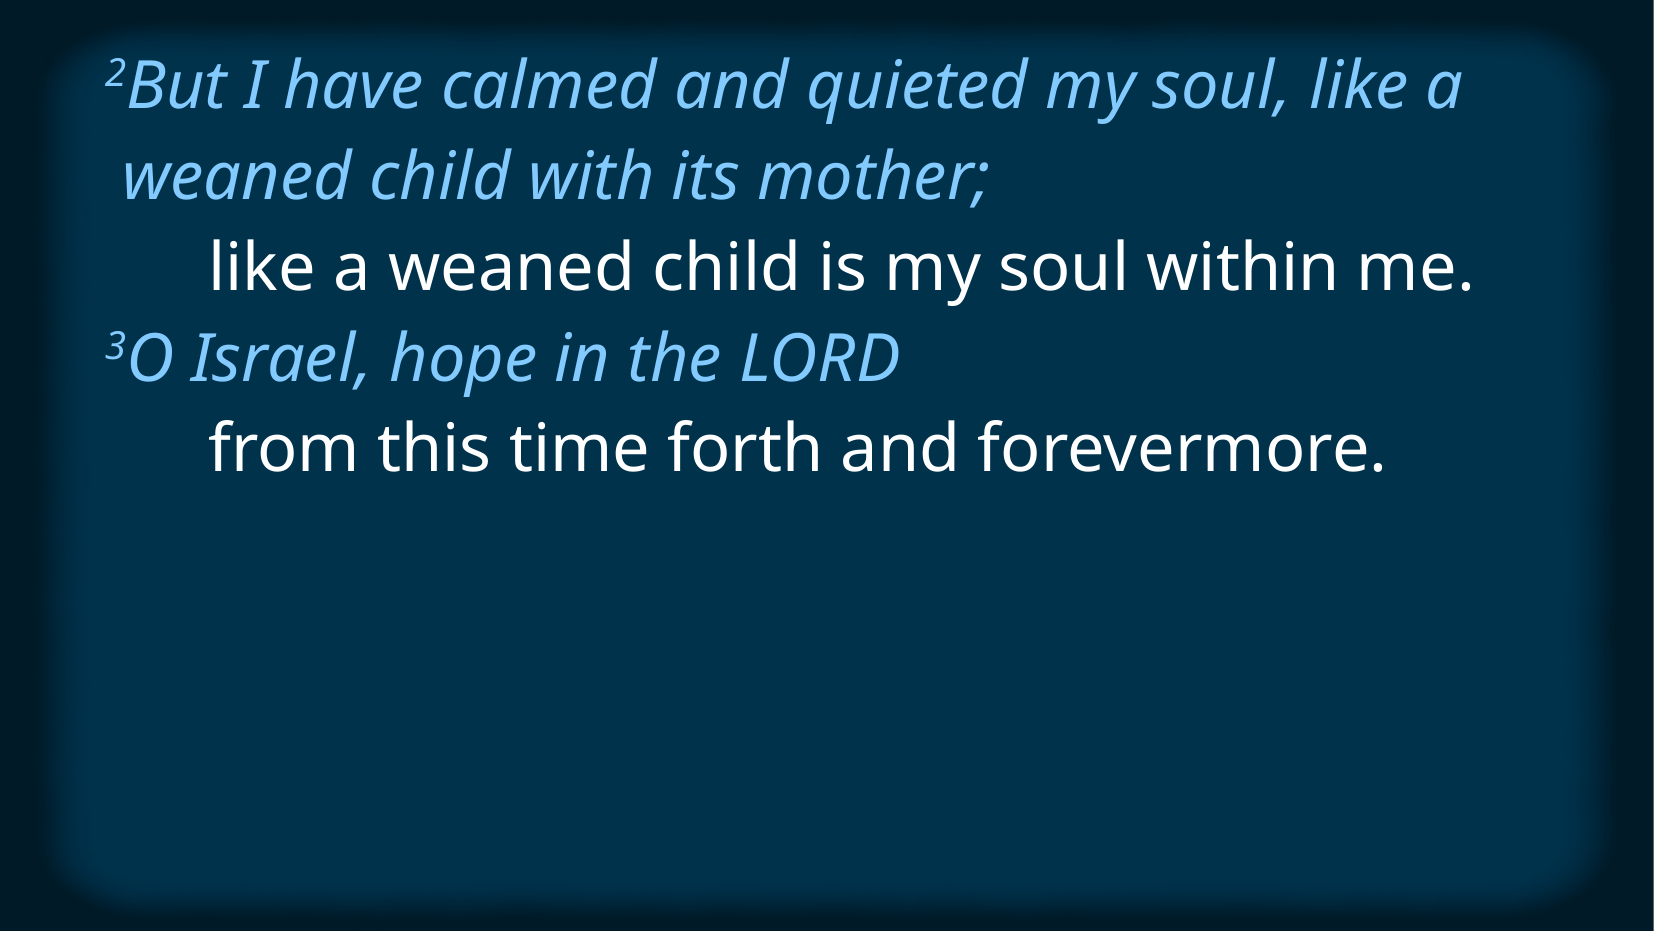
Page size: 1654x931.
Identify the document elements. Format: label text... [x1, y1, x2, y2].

picture [0, 0, 1654, 931]
text_box 2But I have calmed and quieted my soul, like a weaned child with its mother; like a weaned child is my soul within me. 3O Israel, hope in the LORD from this time forth and forevermore. [90, 30, 1561, 511]
